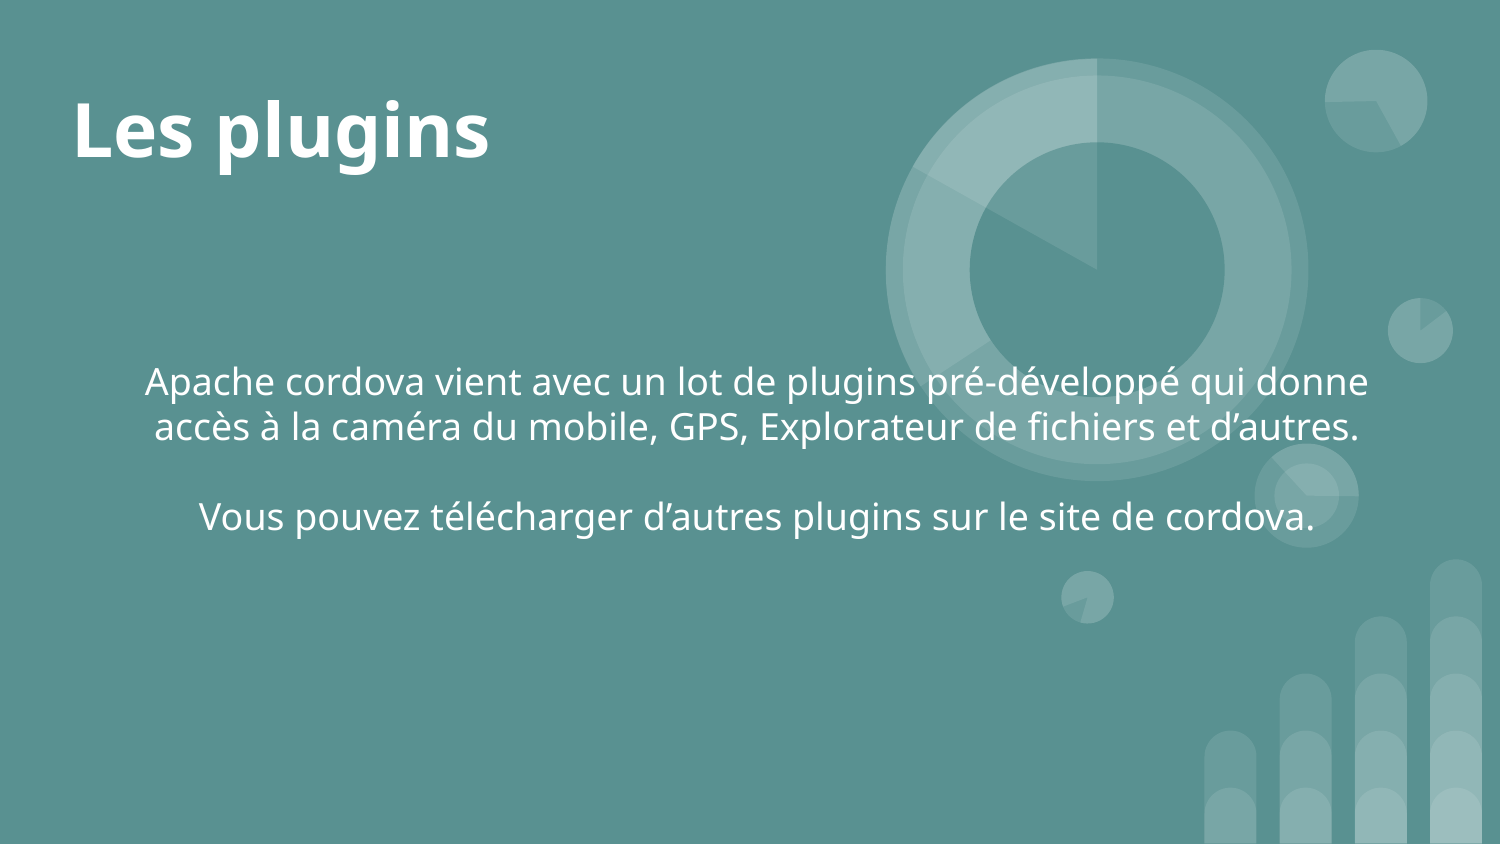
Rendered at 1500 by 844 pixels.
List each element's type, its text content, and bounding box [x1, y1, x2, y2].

title Les plugins [56, 43, 913, 213]
subtitle Apache cordova vient avec un lot de plugins pré-développé qui donne accès à la caméra du mobile, GPS, Explorateur de fichiers et d’autres. Vous pouvez télécharger d’autres plugins sur le site de cordova. [128, 297, 1387, 708]
